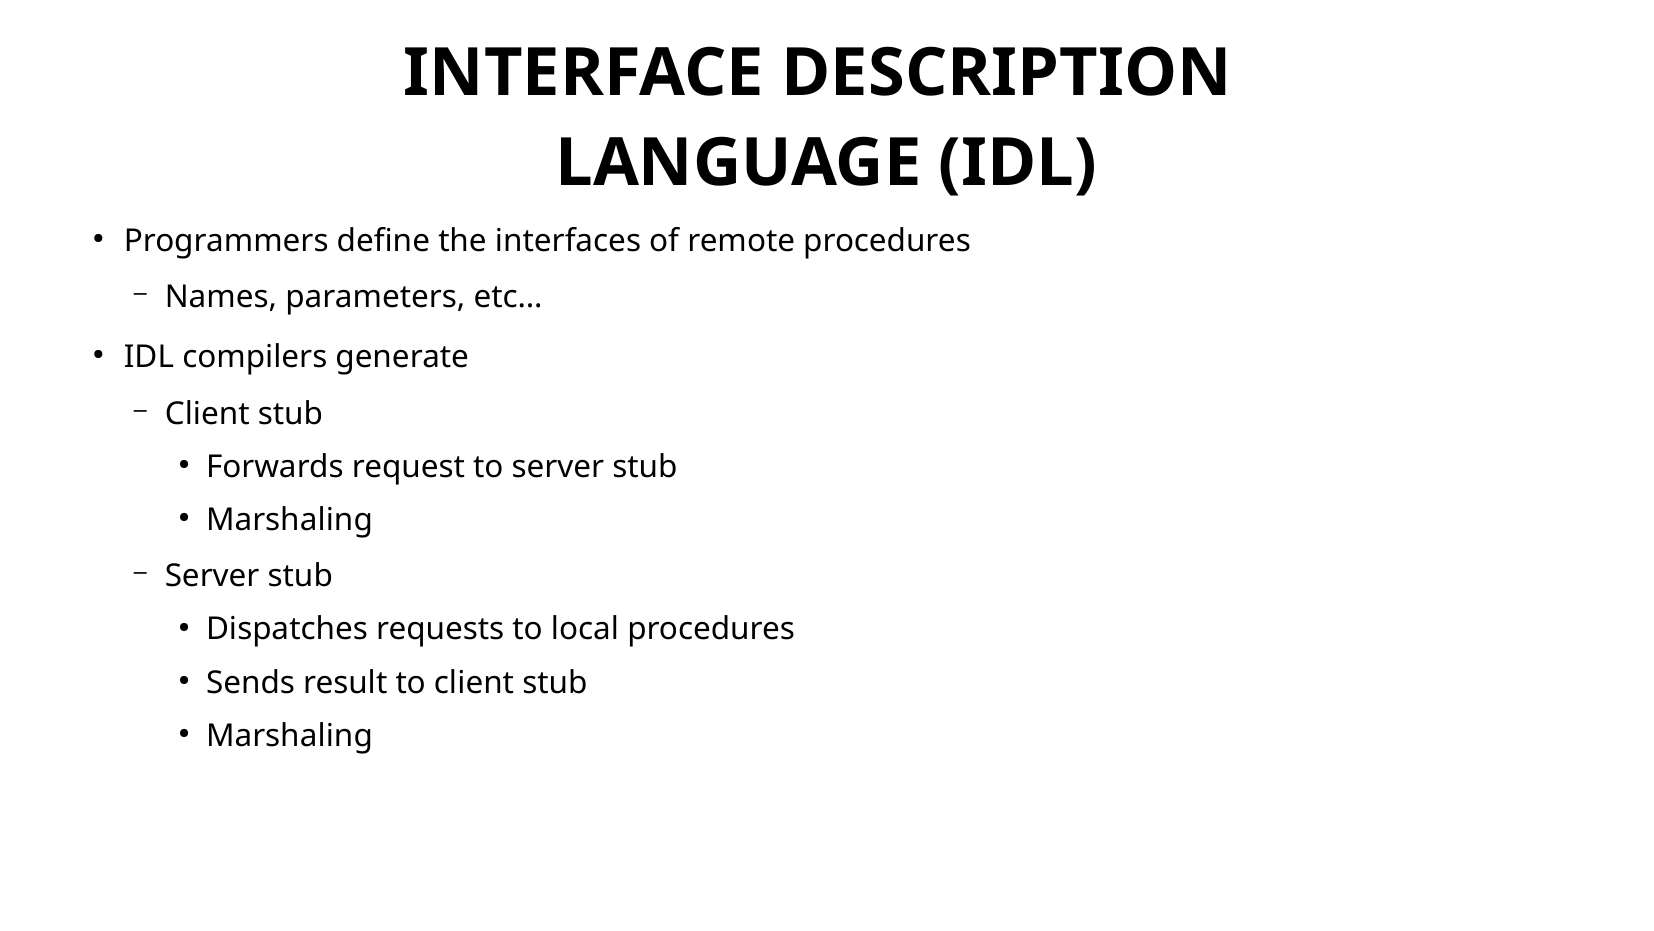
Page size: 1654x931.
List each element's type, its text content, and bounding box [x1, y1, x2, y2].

list Programmers define the interfaces of remote procedures Names, parameters, etc… IDL compilers generate Client stub Forwards request to server stub Marshaling Server stub Dispatches requests to local procedures Sends result to client stub Marshaling [82, 217, 1571, 757]
title INTERFACE DESCRIPTION LANGUAGE (IDL) [82, 33, 1571, 196]
